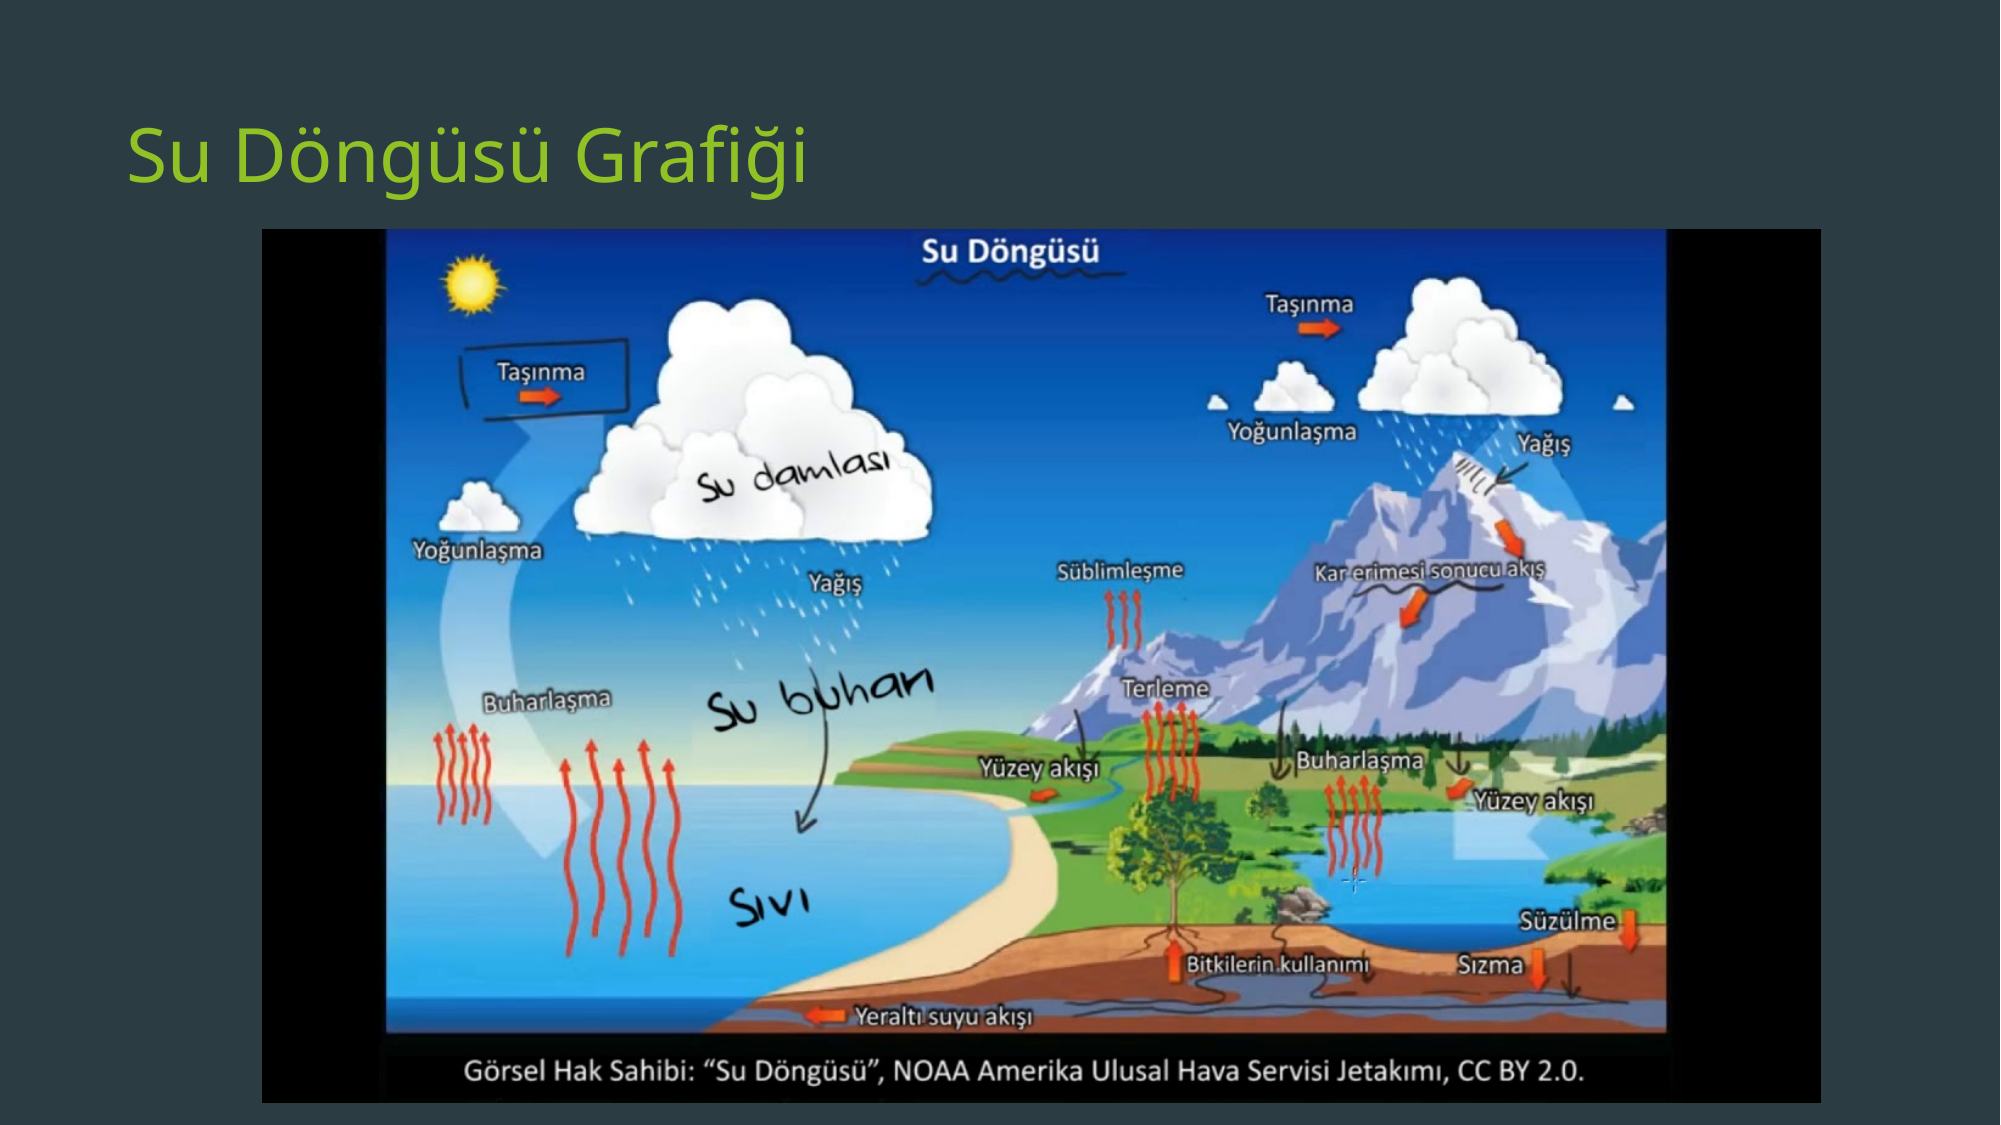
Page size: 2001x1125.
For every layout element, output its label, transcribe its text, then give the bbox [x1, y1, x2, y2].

picture [262, 229, 1821, 1103]
title Su Döngüsü Grafiği [111, 99, 1522, 317]
